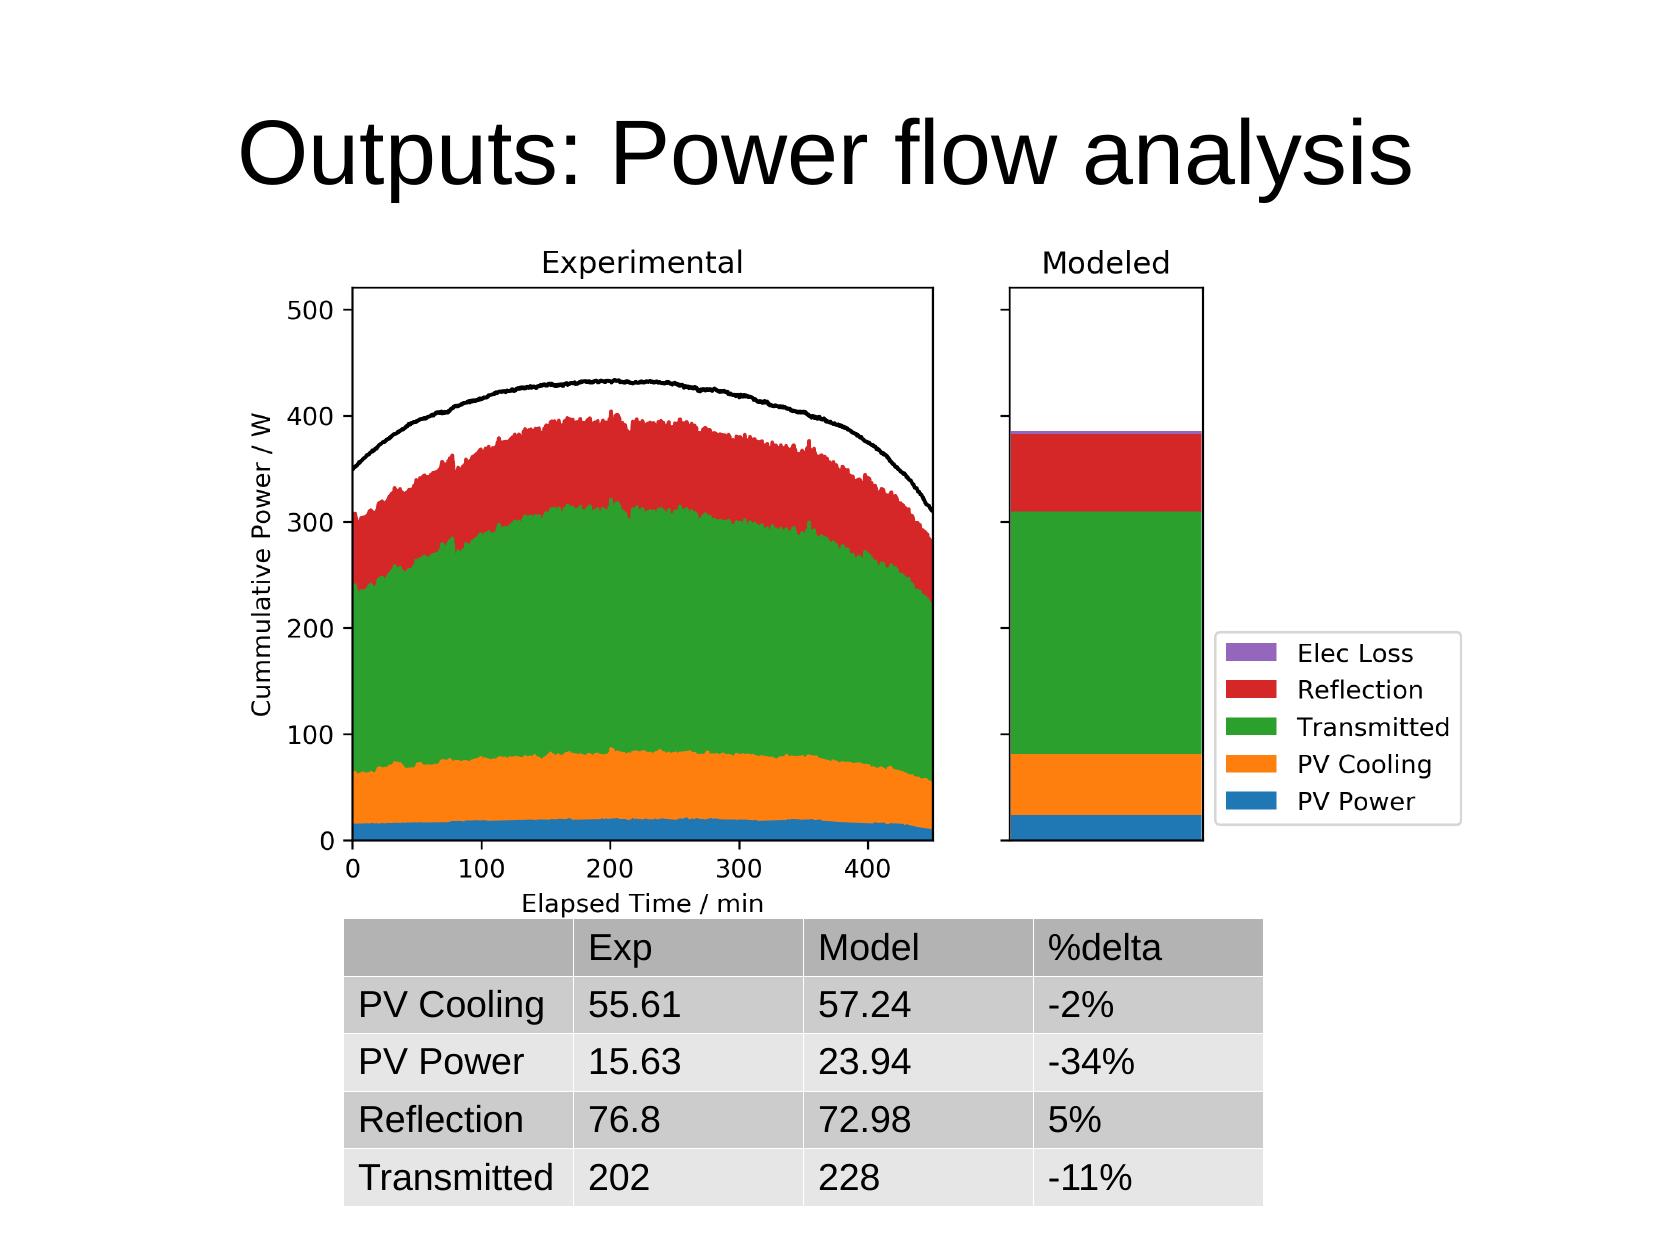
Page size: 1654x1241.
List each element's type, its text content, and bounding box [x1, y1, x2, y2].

table_cell 202 [574, 1149, 803, 1206]
table_cell 76.8 [574, 1092, 803, 1148]
table_cell 5% [1034, 1092, 1263, 1148]
table_cell 57.24 [804, 977, 1033, 1033]
table_cell 228 [804, 1149, 1033, 1206]
table_cell Reflection [344, 1092, 573, 1148]
table_header %delta [1034, 919, 1263, 976]
table_cell Transmitted [344, 1149, 573, 1206]
table_header Exp [574, 919, 803, 976]
table_cell 23.94 [804, 1034, 1033, 1091]
table_cell 72.98 [804, 1092, 1033, 1148]
table_cell PV Power [344, 1034, 573, 1091]
table_cell 15.63 [574, 1034, 803, 1091]
table_cell -34% [1034, 1034, 1263, 1091]
table_header Model [804, 919, 1033, 976]
table_header [344, 919, 573, 976]
table_cell -2% [1034, 977, 1263, 1033]
table_cell PV Cooling [344, 977, 573, 1033]
title Outputs: Power flow analysis [82, 49, 1571, 257]
table_cell 55.61 [574, 977, 803, 1033]
table_cell -11% [1034, 1149, 1263, 1206]
picture [233, 231, 1479, 935]
